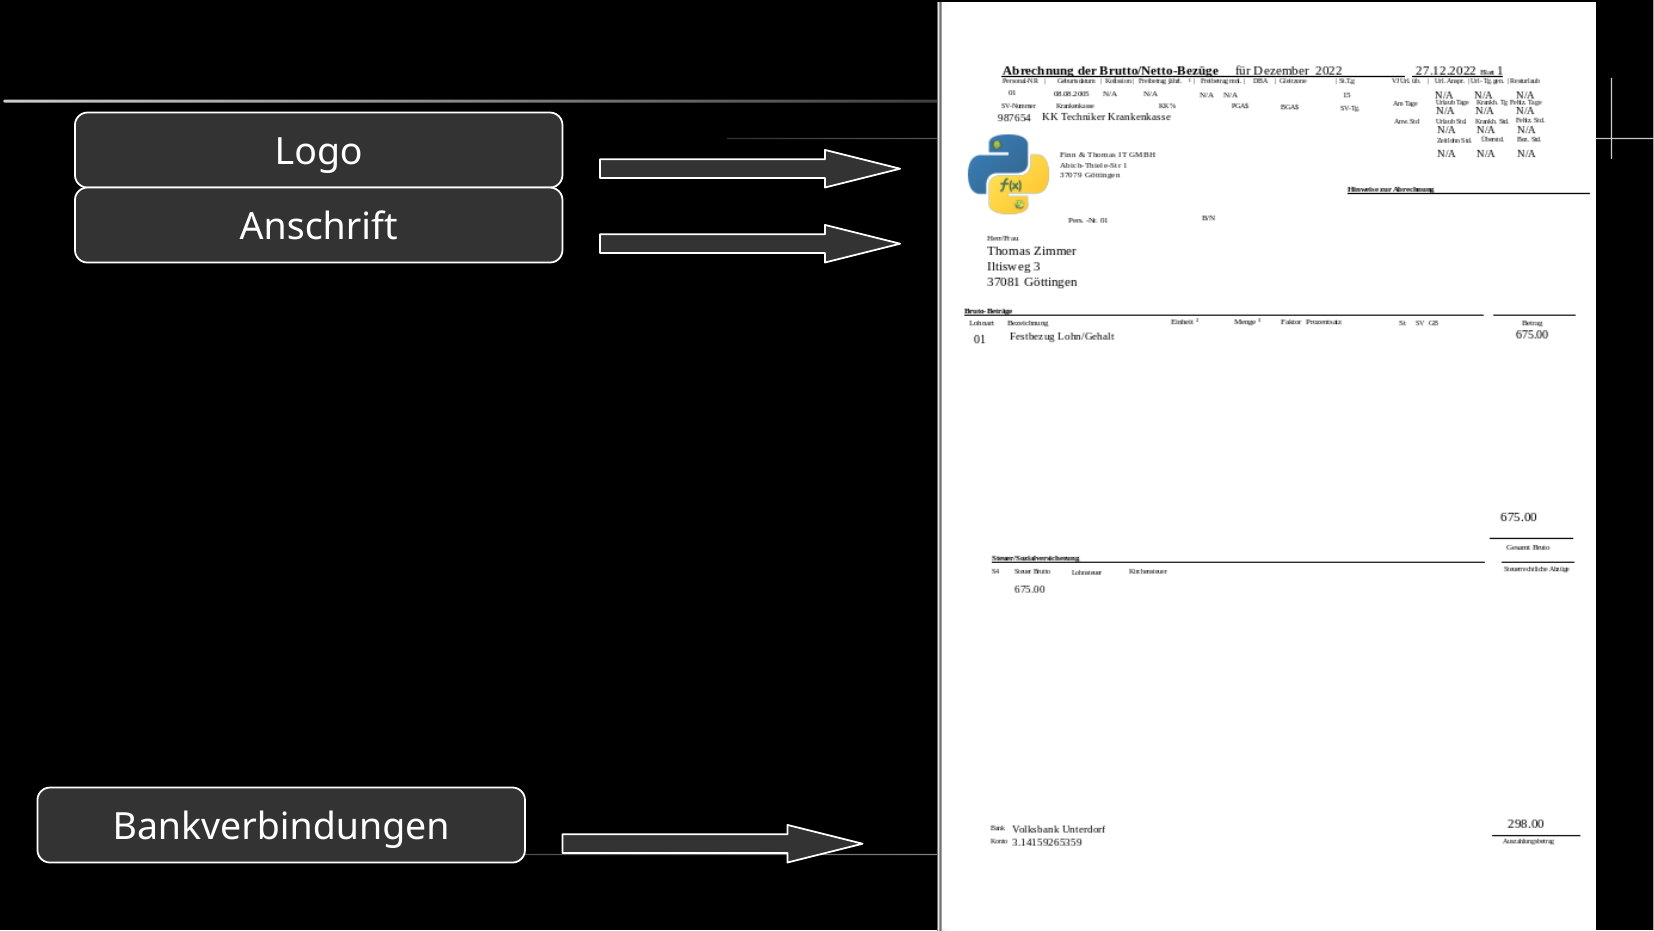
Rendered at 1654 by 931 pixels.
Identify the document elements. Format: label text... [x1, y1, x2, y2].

text_box Anschrift [74, 187, 563, 263]
picture [937, 2, 1596, 931]
text_box [600, 149, 901, 188]
text_box [600, 224, 901, 263]
text_box Bankverbindungen [37, 787, 526, 863]
text_box [562, 824, 863, 863]
text_box Logo [74, 112, 563, 188]
